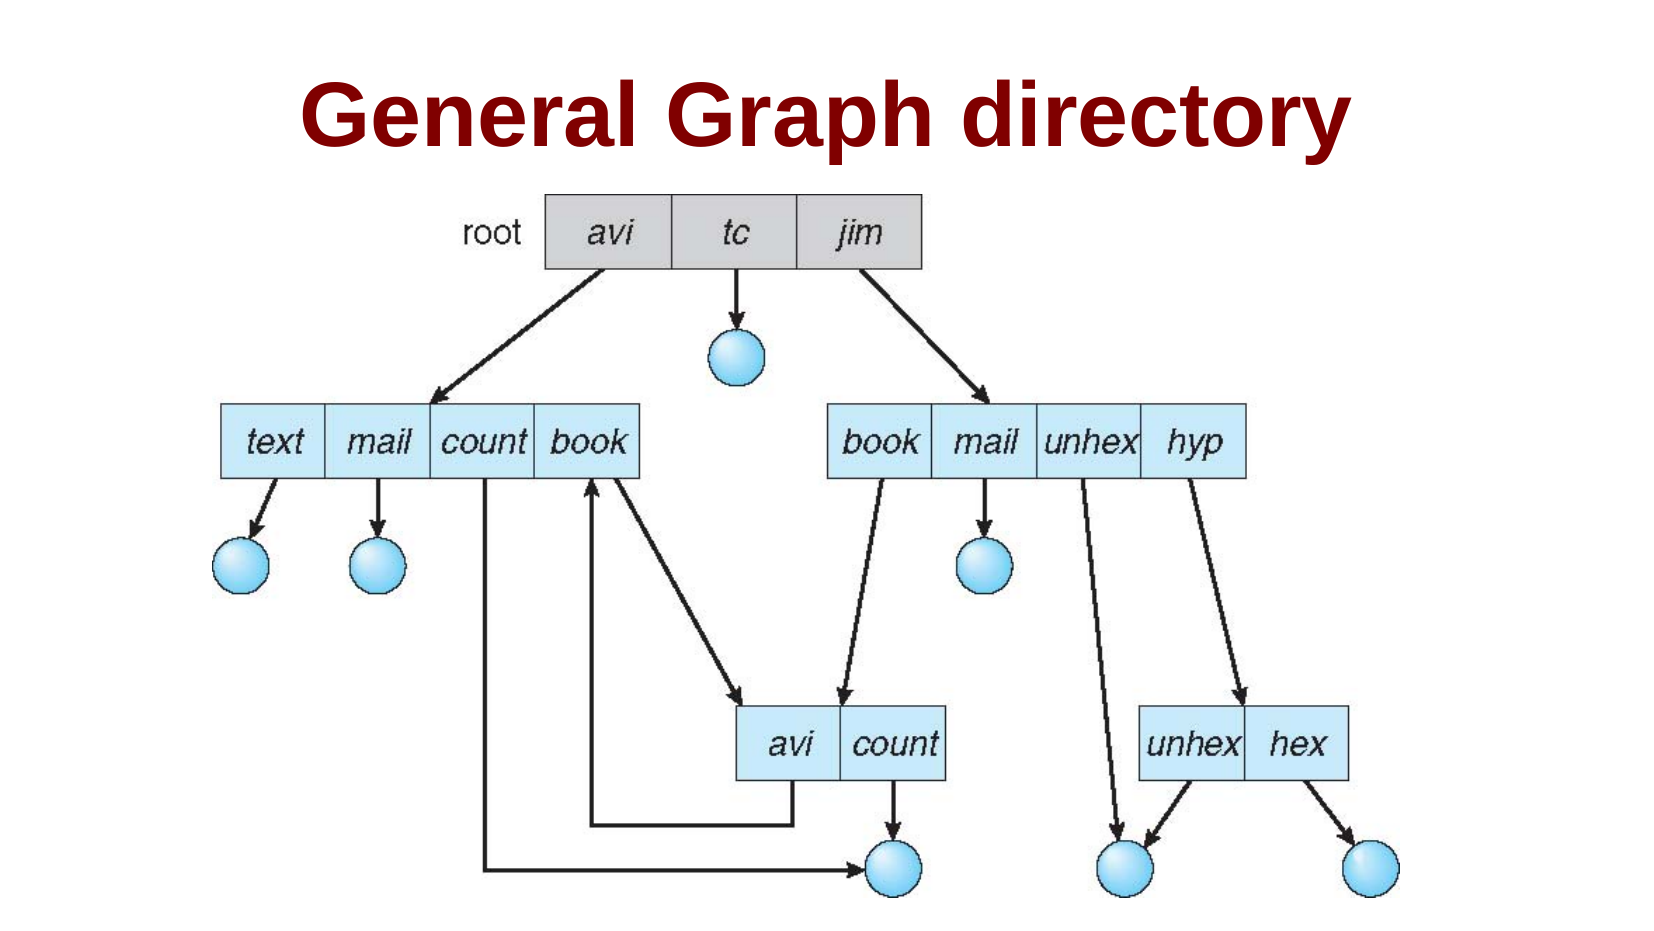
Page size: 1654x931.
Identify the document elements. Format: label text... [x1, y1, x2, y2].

title General Graph directory [82, 37, 1571, 193]
picture [212, 194, 1400, 898]
